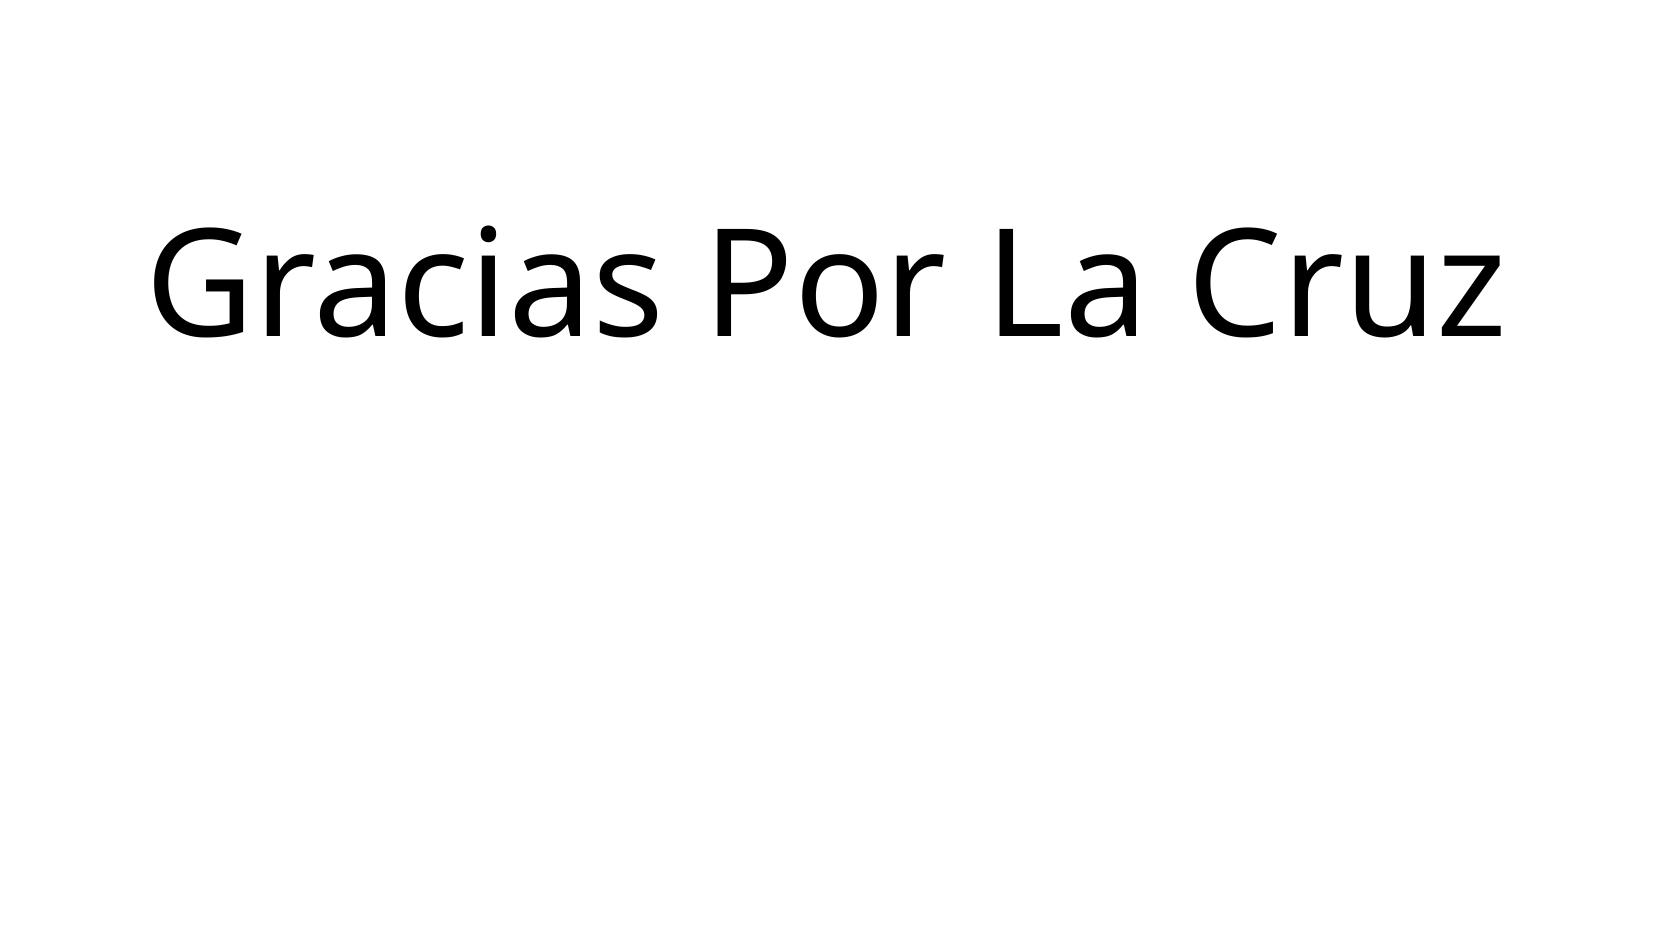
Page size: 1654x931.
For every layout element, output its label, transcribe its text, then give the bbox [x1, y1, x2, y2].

title Gracias Por La Cruz [0, 172, 1654, 384]
